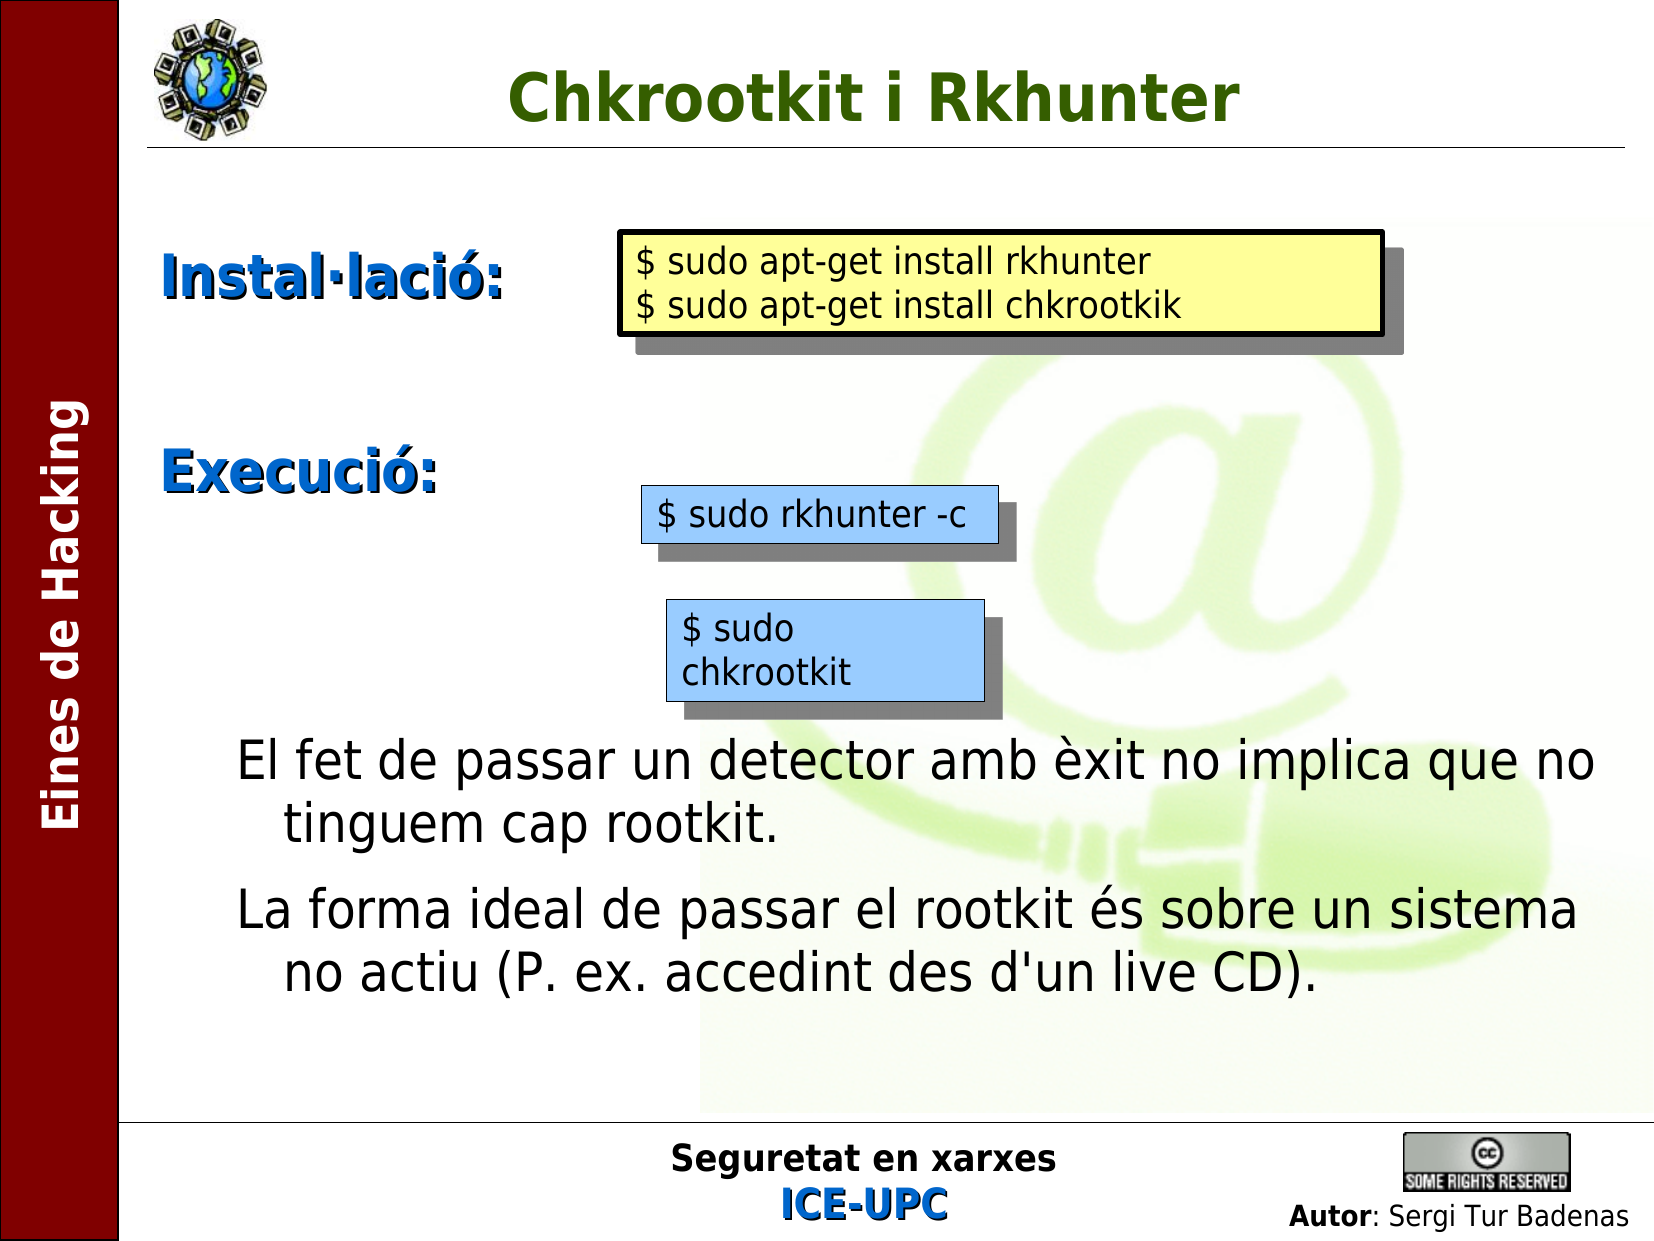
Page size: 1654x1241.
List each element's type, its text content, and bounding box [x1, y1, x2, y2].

picture [700, 217, 1654, 1113]
picture [1403, 1132, 1571, 1192]
text_box $ sudo rkhunter -c [641, 485, 999, 544]
title Chkrootkit i Rkhunter [129, 56, 1619, 141]
text_box $ sudo apt-get install rkhunter $ sudo apt-get install chkrootkik [620, 232, 1383, 335]
picture [154, 19, 268, 56]
list Instal·lació: Execució: El fet de passar un detector amb èxit no implica que no tinguem cap rootkit. La forma ideal de passar el rootkit és sobre un sistema no actiu (P. ex. accedint des d'un live CD). [141, 242, 1630, 1078]
text_box $ sudo chkrootkit [666, 599, 985, 659]
